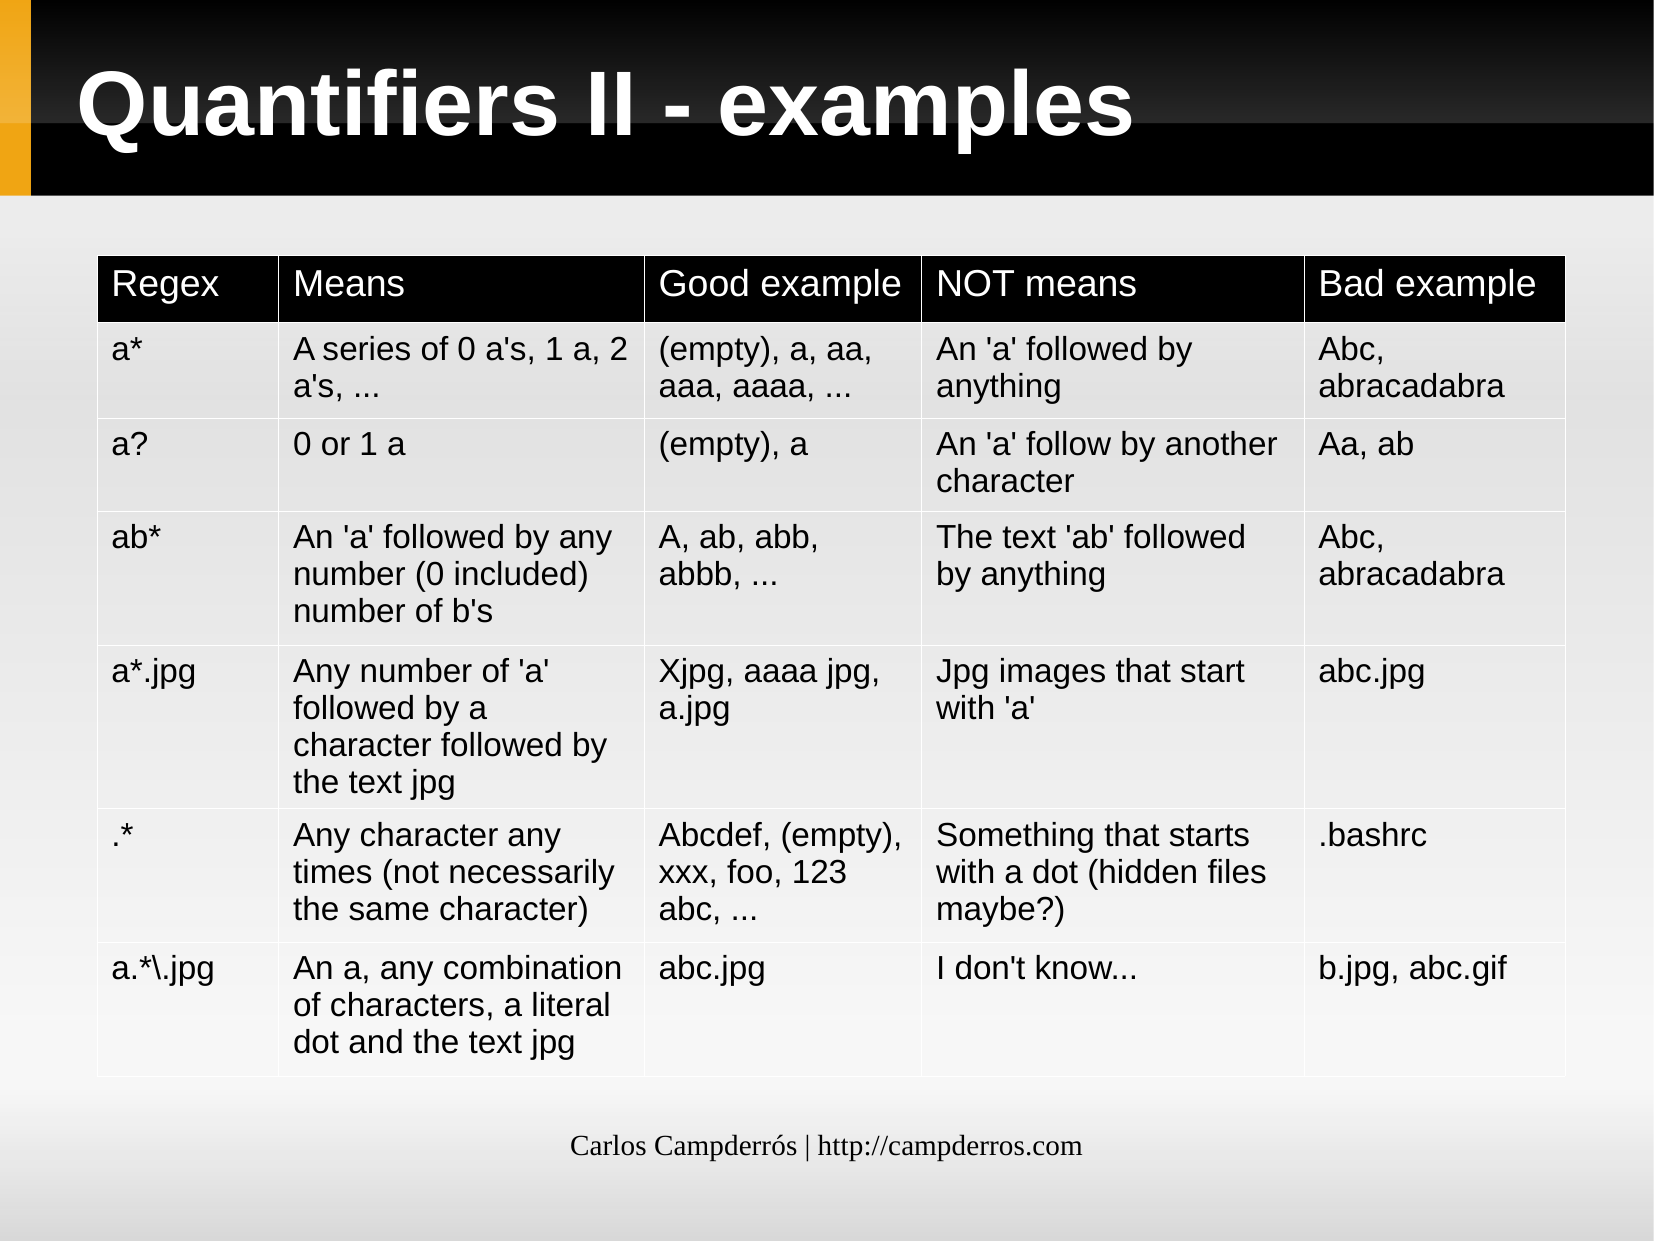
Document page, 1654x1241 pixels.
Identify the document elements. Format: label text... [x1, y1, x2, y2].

table_header Regex [98, 256, 278, 322]
table_cell A series of 0 a's, 1 a, 2 a's, ... [279, 323, 644, 418]
table_cell .bashrc [1305, 809, 1565, 942]
table_cell Any number of 'a' followed by a character followed by the text jpg [279, 646, 644, 808]
table_cell Something that starts with a dot (hidden files maybe?) [922, 809, 1304, 942]
table_cell The text 'ab' followed by anything [922, 512, 1304, 645]
table_cell a* [98, 323, 278, 418]
table_cell Xjpg, aaaa jpg, a.jpg [645, 646, 921, 808]
table_cell (empty), a [645, 419, 921, 511]
table_header Bad example [1305, 256, 1565, 322]
table_cell An a, any combination of characters, a literal dot and the text jpg [279, 943, 644, 1076]
table_cell 0 or 1 a [279, 419, 644, 511]
table_header NOT means [922, 256, 1304, 322]
table_header Good example [645, 256, 921, 322]
table_cell Abc, abracadabra [1305, 512, 1565, 645]
table_cell a? [98, 419, 278, 511]
table_cell Abcdef, (empty), xxx, foo, 123 abc, ... [645, 809, 921, 942]
table_cell Aa, ab [1305, 419, 1565, 511]
table_cell A, ab, abb, abbb, ... [645, 512, 921, 645]
table_cell a*.jpg [98, 646, 278, 808]
table_cell b.jpg, abc.gif [1305, 943, 1565, 1076]
table_cell An 'a' followed by any number (0 included) number of b's [279, 512, 644, 645]
table_cell (empty), a, aa, aaa, aaaa, ... [645, 323, 921, 418]
table_cell a.*\.jpg [98, 943, 278, 1076]
table_cell Jpg images that start with 'a' [922, 646, 1304, 808]
table_cell .* [98, 809, 278, 942]
table_cell Any character any times (not necessarily the same character) [279, 809, 644, 942]
table_cell Abc, abracadabra [1305, 323, 1565, 418]
title Quantifiers II - examples [76, 0, 1565, 208]
table_cell An 'a' follow by another character [922, 419, 1304, 511]
table_cell ab* [98, 512, 278, 645]
picture [0, 0, 1654, 1241]
table_cell abc.jpg [1305, 646, 1565, 808]
table_cell I don't know... [922, 943, 1304, 1076]
table_cell An 'a' followed by anything [922, 323, 1304, 418]
table_cell abc.jpg [645, 943, 921, 1076]
table_header Means [279, 256, 644, 322]
